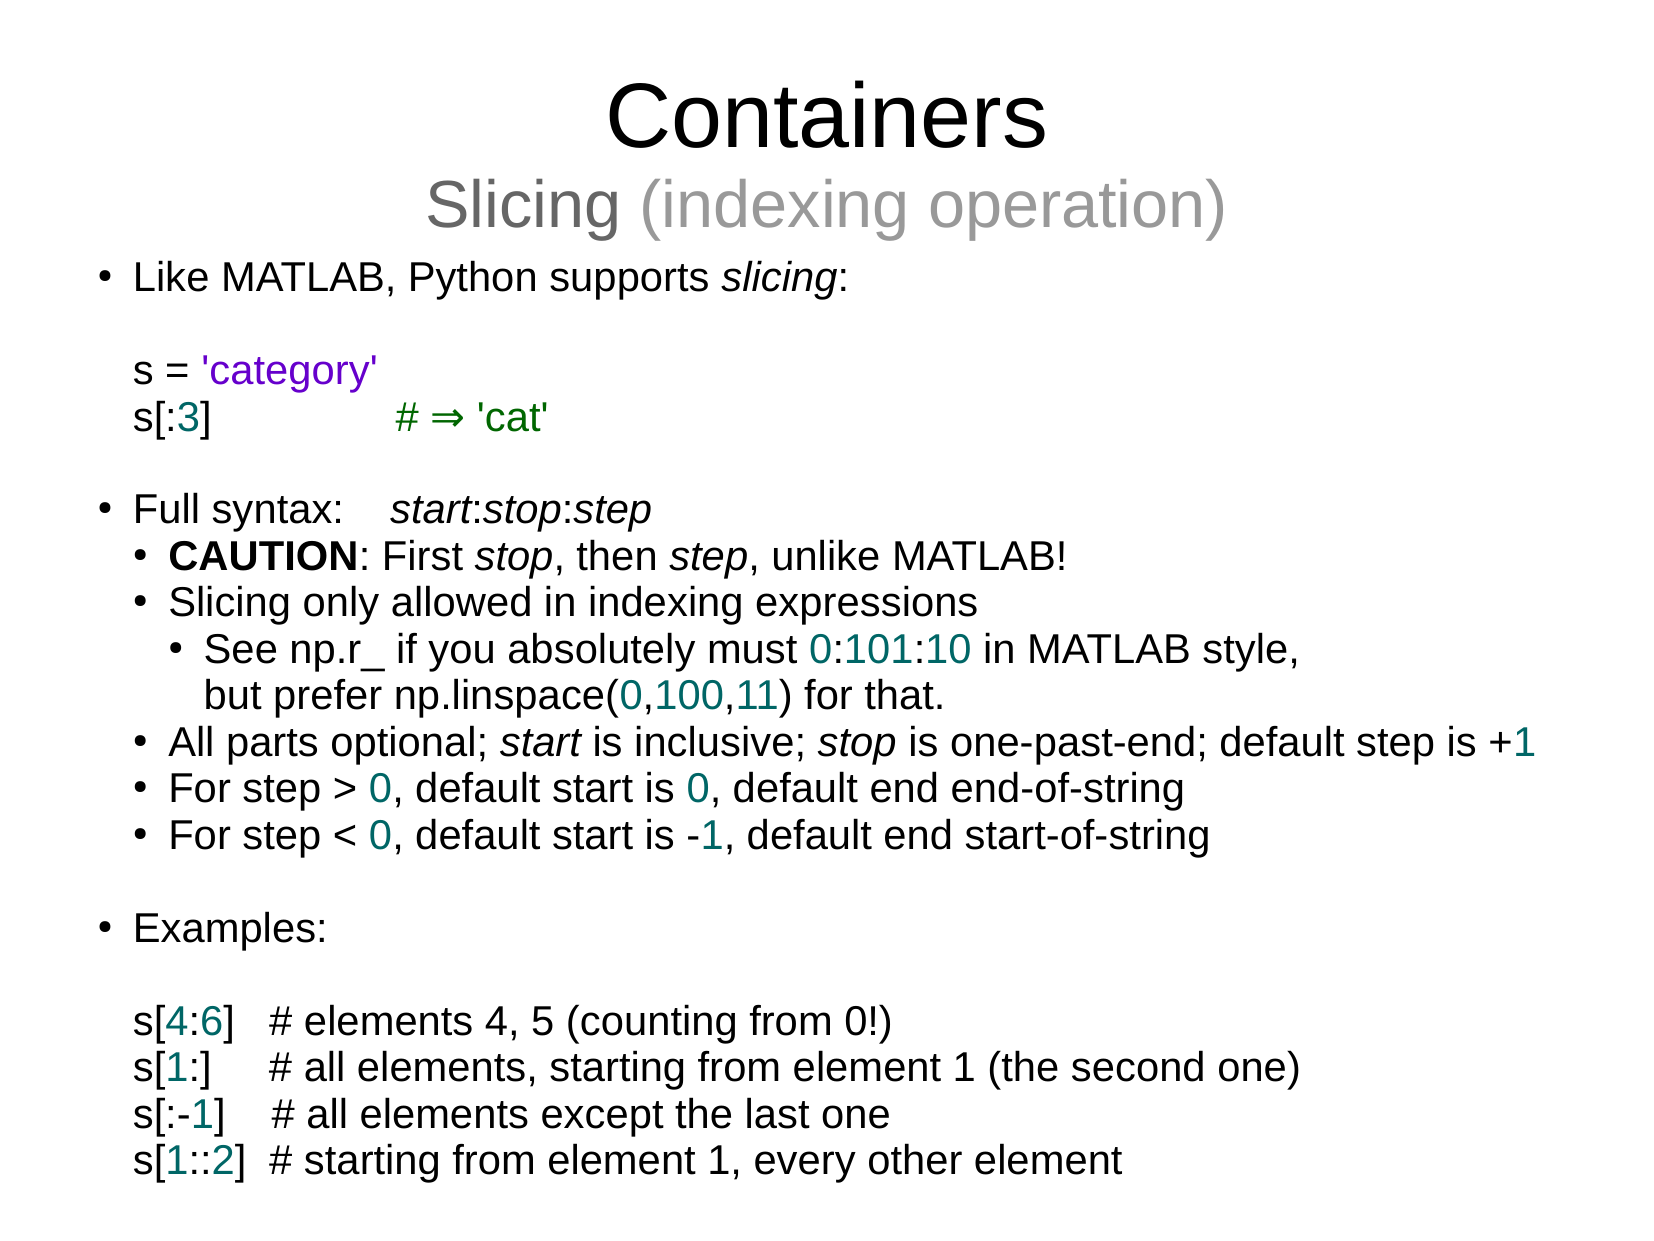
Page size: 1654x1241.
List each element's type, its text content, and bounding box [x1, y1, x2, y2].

text_box Like MATLAB, Python supports slicing: s = 'category' s[:3] # ⇒ 'cat' Full syntax: start:stop:step CAUTION: First stop, then step, unlike MATLAB! Slicing only allowed in indexing expressions See np.r_ if you absolutely must 0:101:10 in MATLAB style, but prefer np.linspace(0,100,11) for that. All parts optional; start is inclusive; stop is one-past-end; default step is +1 For step > 0, default start is 0, default end end-of-string For step < 0, default start is -1, default end start-of-string Examples: s[4:6] # elements 4, 5 (counting from 0!) s[1:] # all elements, starting from element 1 (the second one) s[:-1] # all elements except the last one s[1::2] # starting from element 1, every other element [82, 246, 1561, 1202]
title Containers Slicing (indexing operation) [82, 49, 1571, 257]
